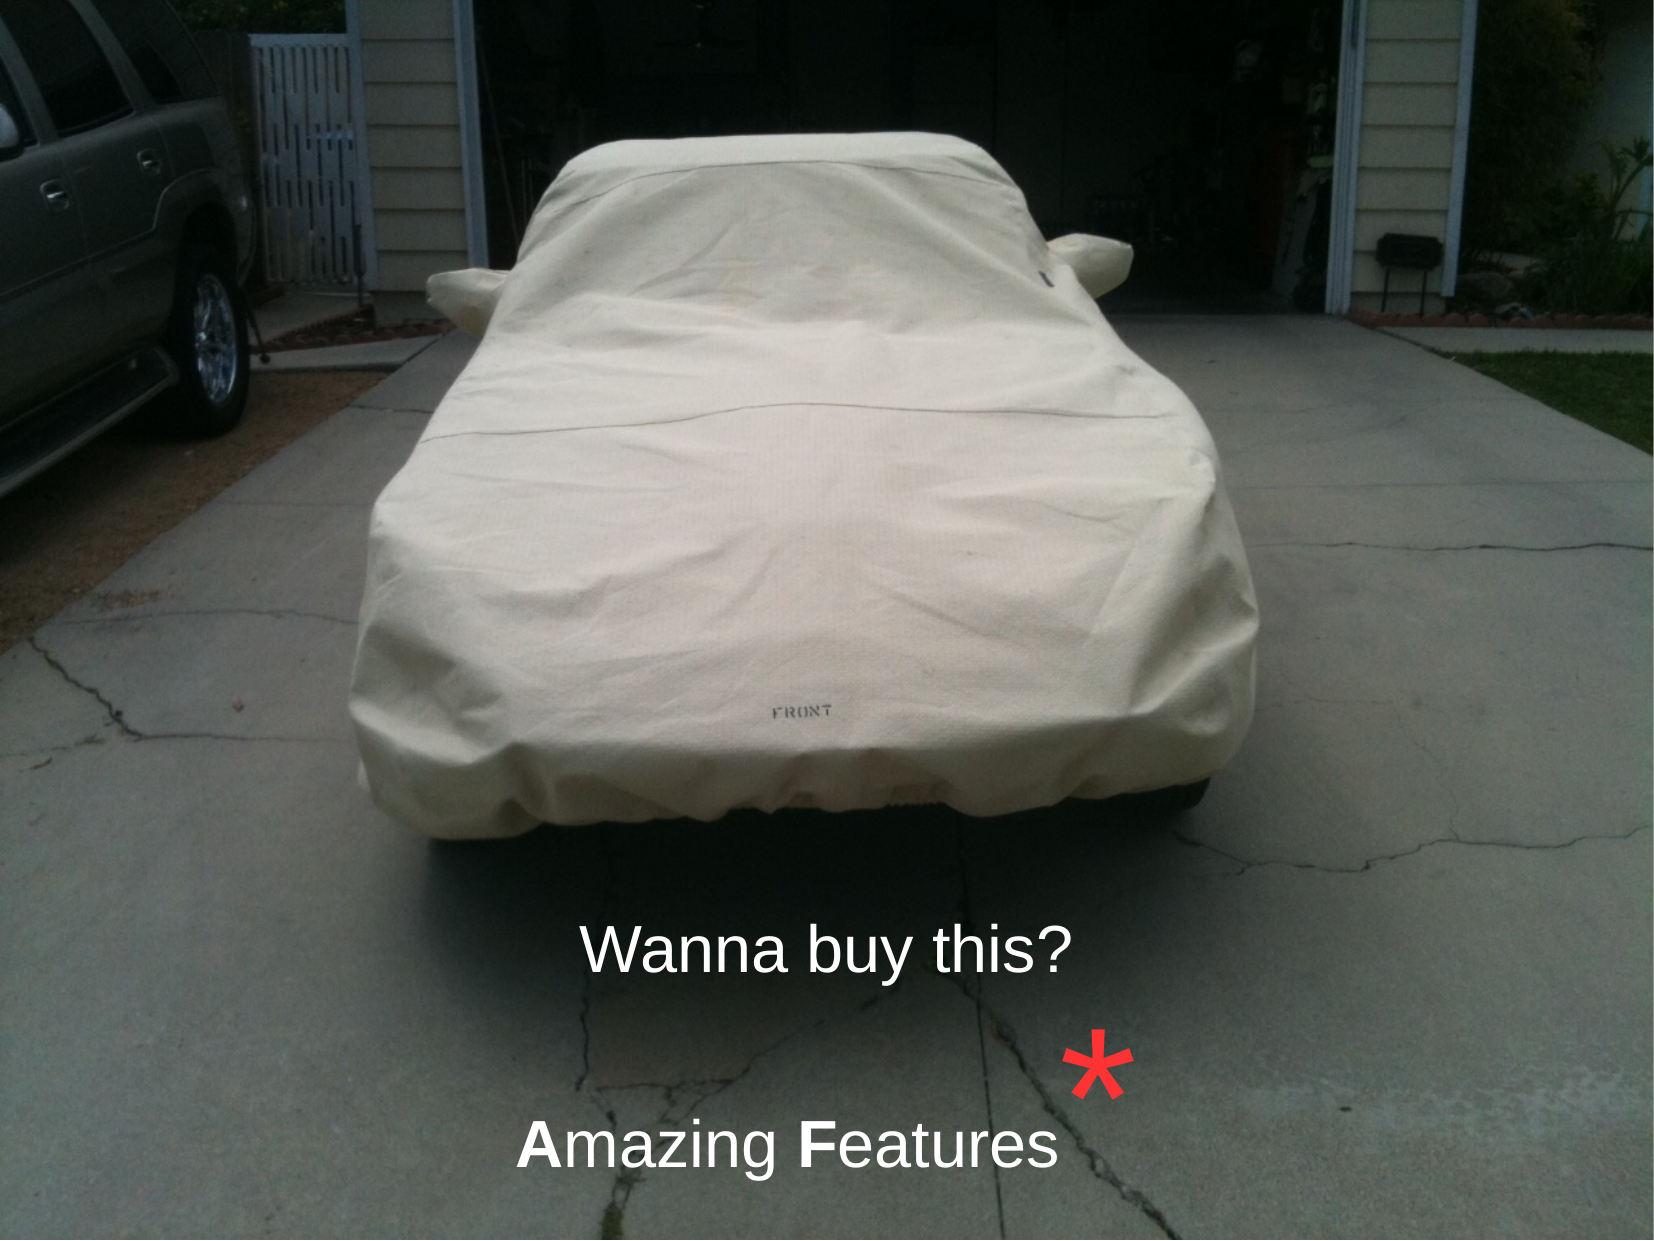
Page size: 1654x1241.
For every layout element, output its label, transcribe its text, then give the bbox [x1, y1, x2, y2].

subtitle Wanna buy this? Amazing Features* [82, 89, 1571, 1211]
picture [0, 0, 1654, 1241]
